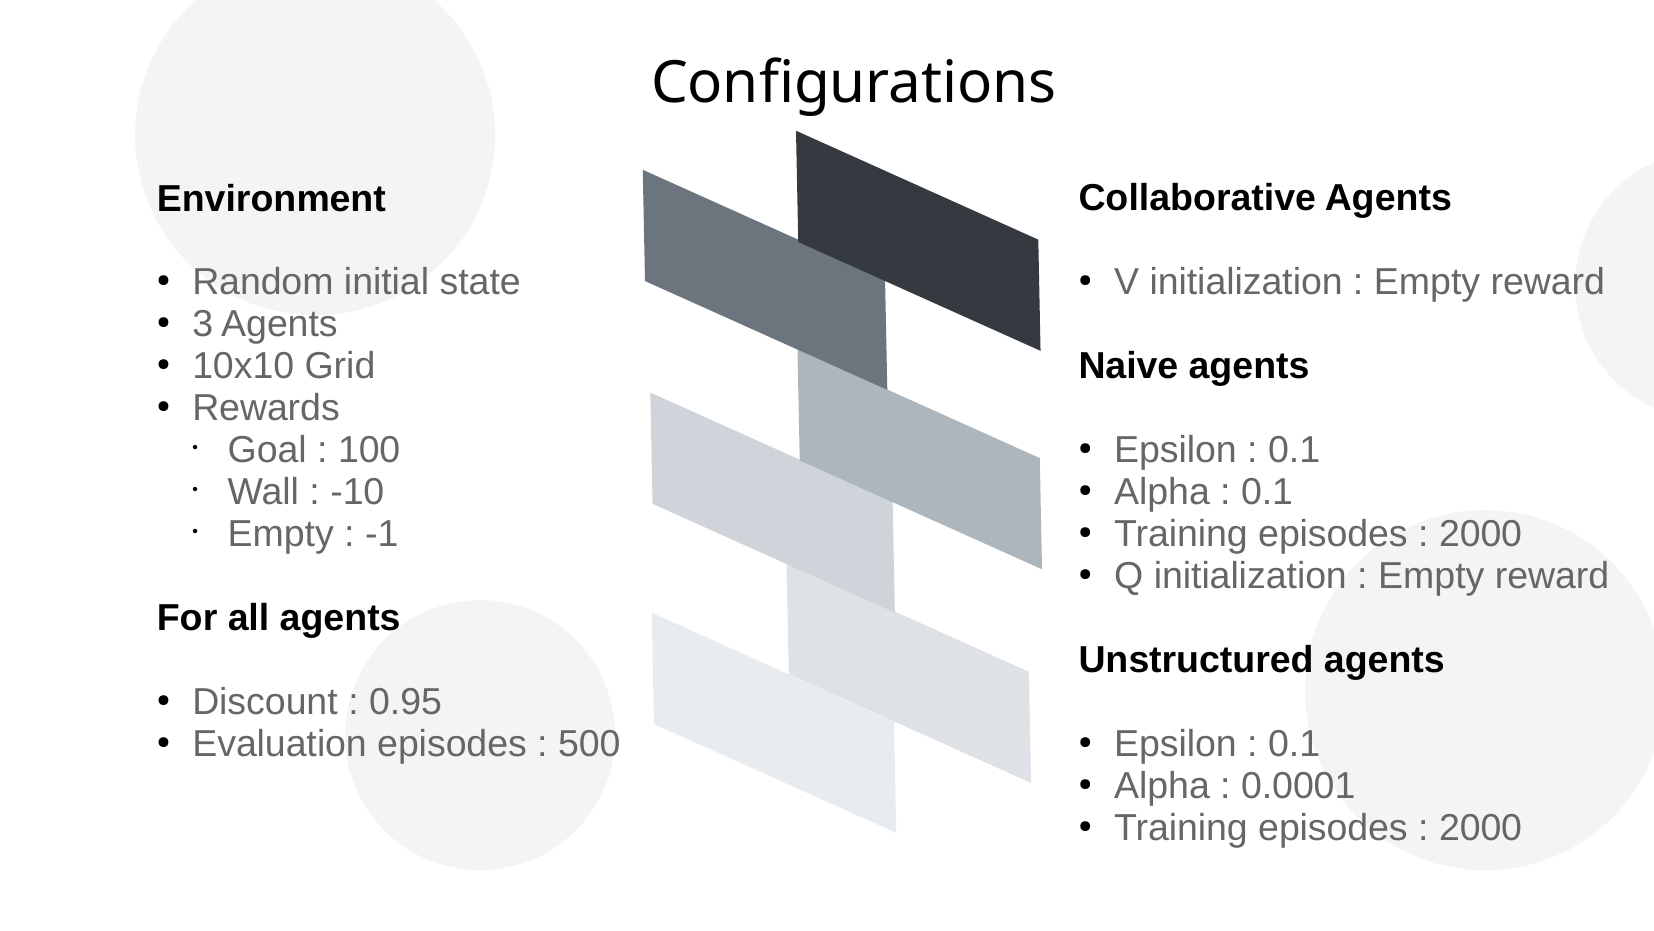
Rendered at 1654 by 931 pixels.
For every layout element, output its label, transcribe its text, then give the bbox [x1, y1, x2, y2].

text_box Environment Random initial state 3 Agents 10x10 Grid Rewards Goal : 100 Wall : -10 Empty : -1 For all agents Discount : 0.95 Evaluation episodes : 500 [142, 169, 668, 815]
text_box Collaborative Agents V initialization : Empty reward Naive agents Epsilon : 0.1 Alpha : 0.1 Training episodes : 2000 Q initialization : Empty reward Unstructured agents Epsilon : 0.1 Alpha : 0.0001 Training episodes : 2000 [1063, 169, 1627, 898]
text_box Configurations [283, 32, 1426, 206]
